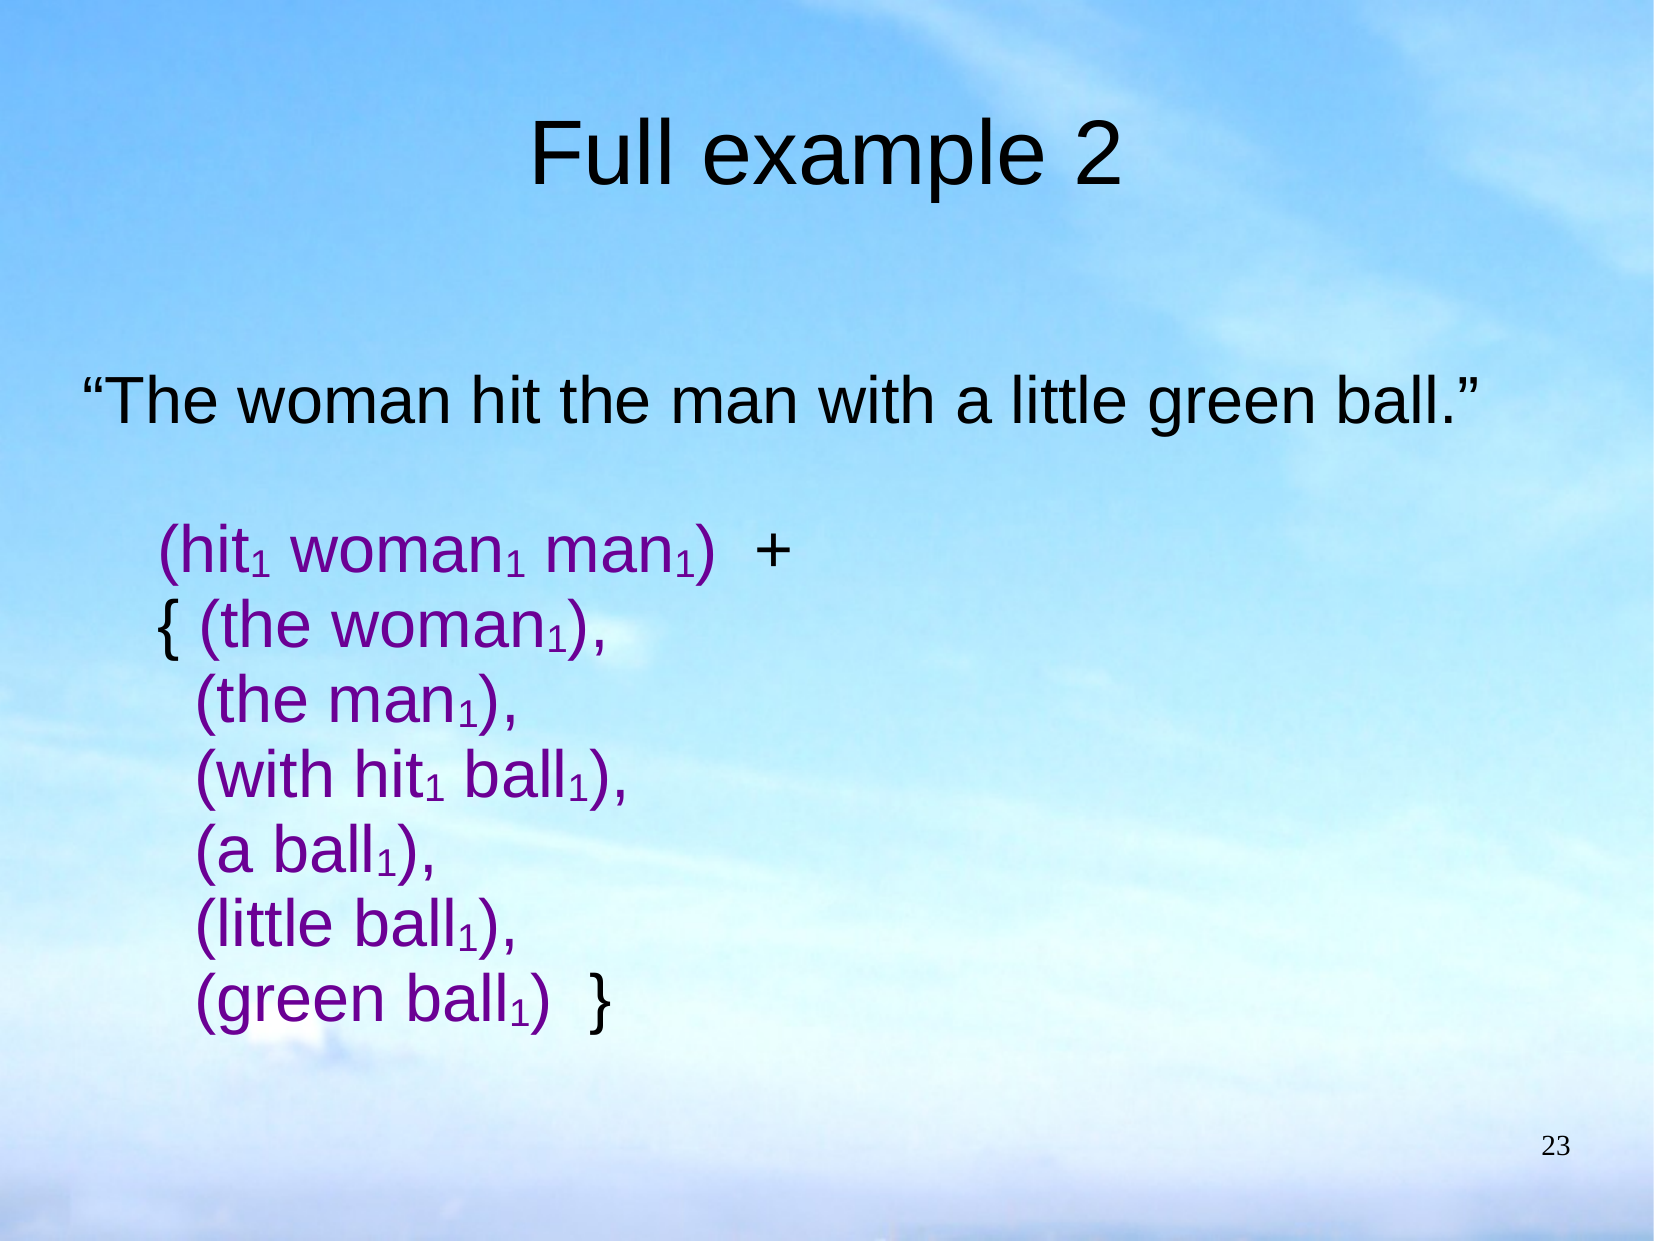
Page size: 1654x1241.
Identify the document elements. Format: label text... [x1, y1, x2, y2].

subtitle “The woman hit the man with a little green ball.” (hit1 woman1 man1) + { (the woman1), (the man1), (with hit1 ball1), (a ball1), (little ball1), (green ball1) } [82, 286, 1571, 1113]
title Full example 2 [82, 56, 1571, 250]
picture [0, 0, 1654, 1241]
